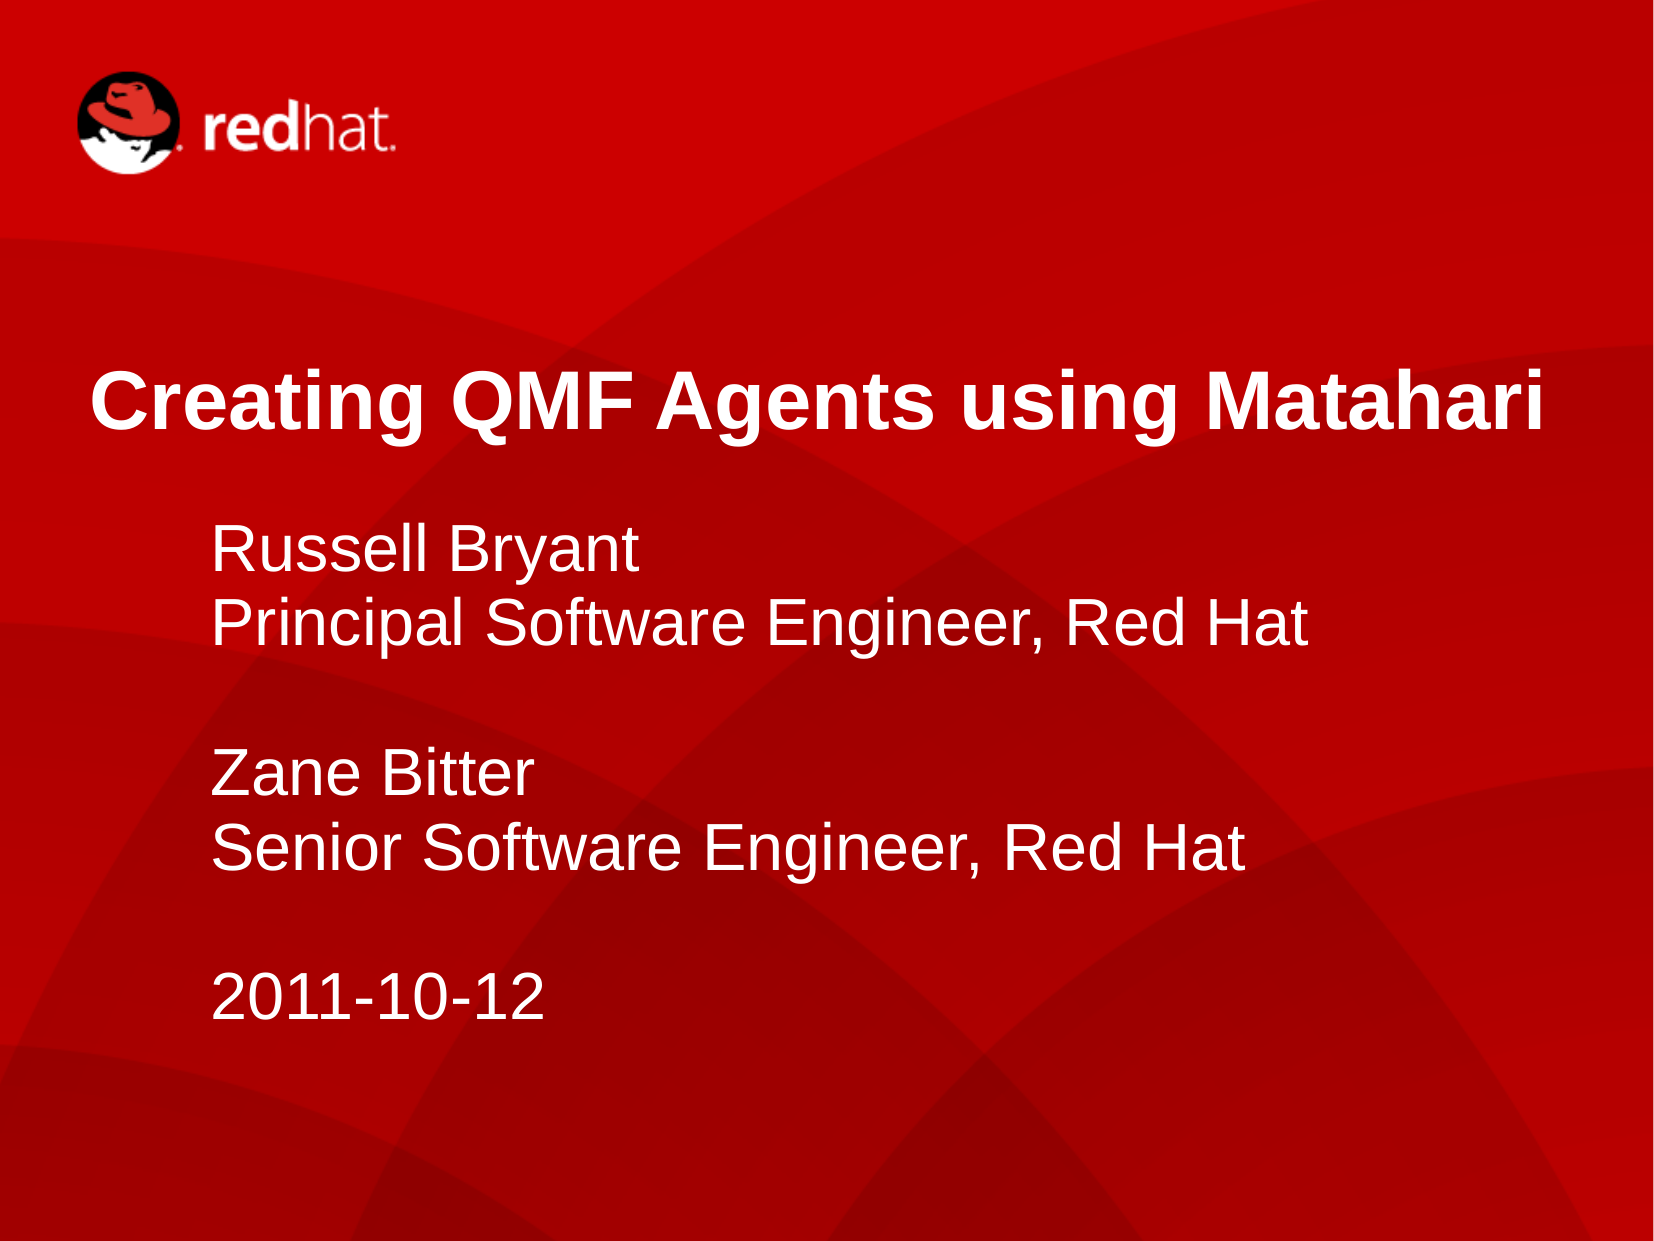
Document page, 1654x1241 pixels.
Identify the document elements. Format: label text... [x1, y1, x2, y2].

text_box Creating QMF Agents using Matahari [75, 300, 1576, 520]
text_box Russell Bryant Principal Software Engineer, Red Hat Zane Bitter Senior Software Engineer, Red Hat 2011-10-12 [195, 465, 1463, 1163]
picture [0, 0, 1654, 1241]
